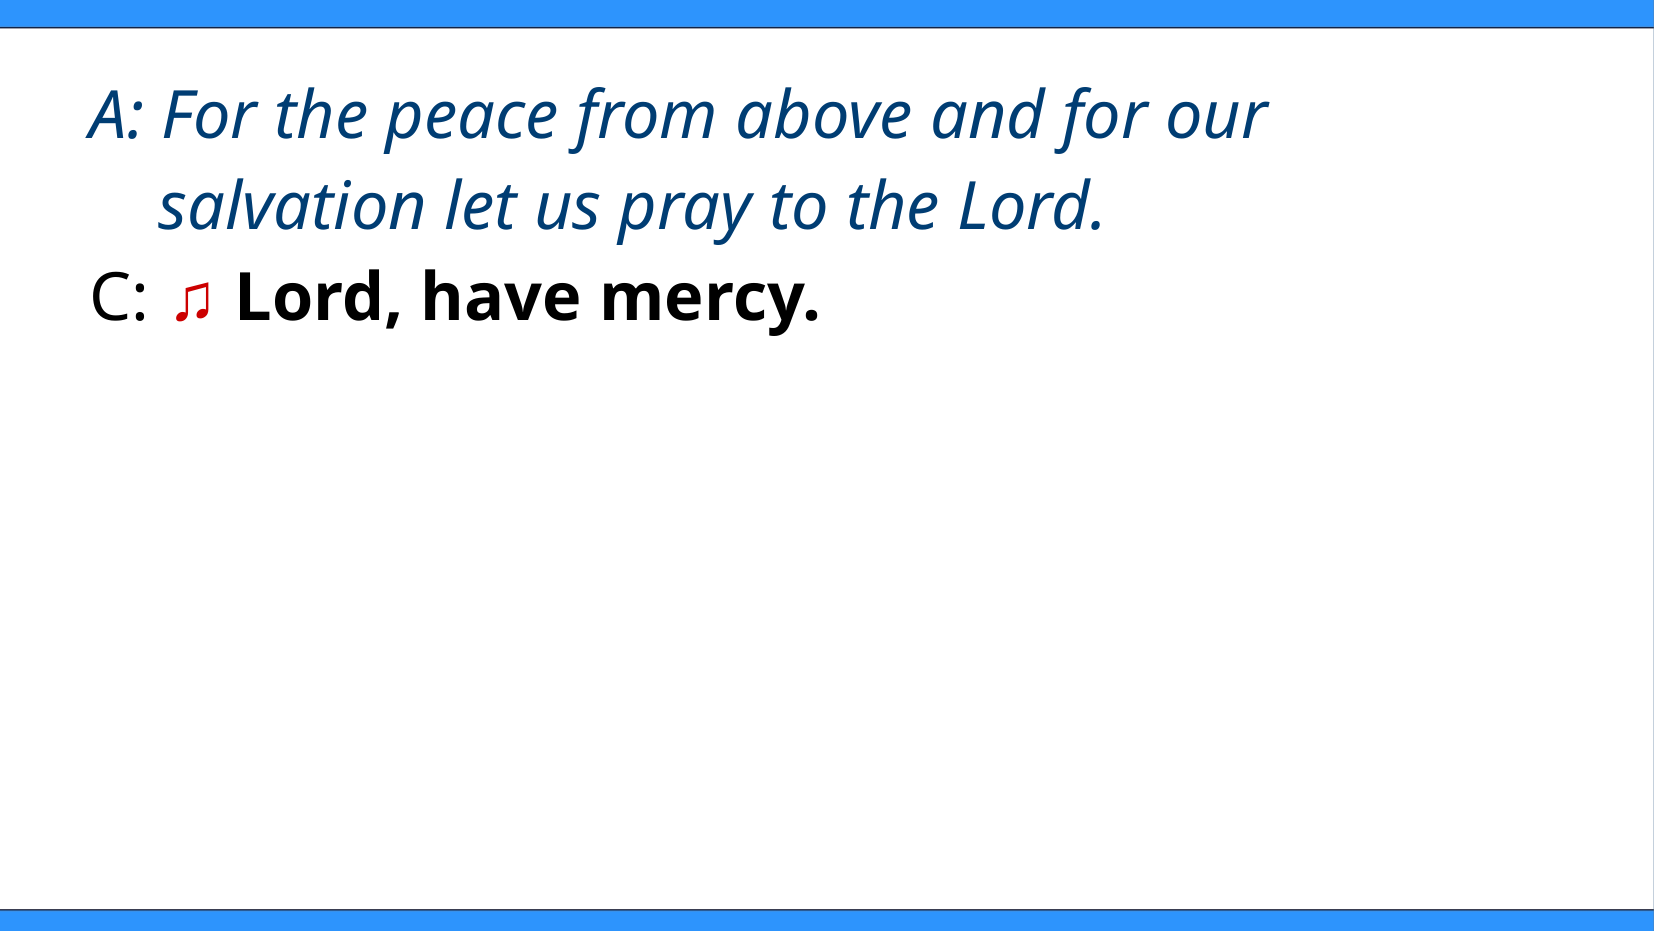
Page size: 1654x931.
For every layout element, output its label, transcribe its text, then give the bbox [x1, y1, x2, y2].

picture [0, 0, 1654, 931]
text_box A: For the peace from above and for our salvation let us pray to the Lord. C: ♫ Lord, have mercy. [75, 60, 1576, 430]
